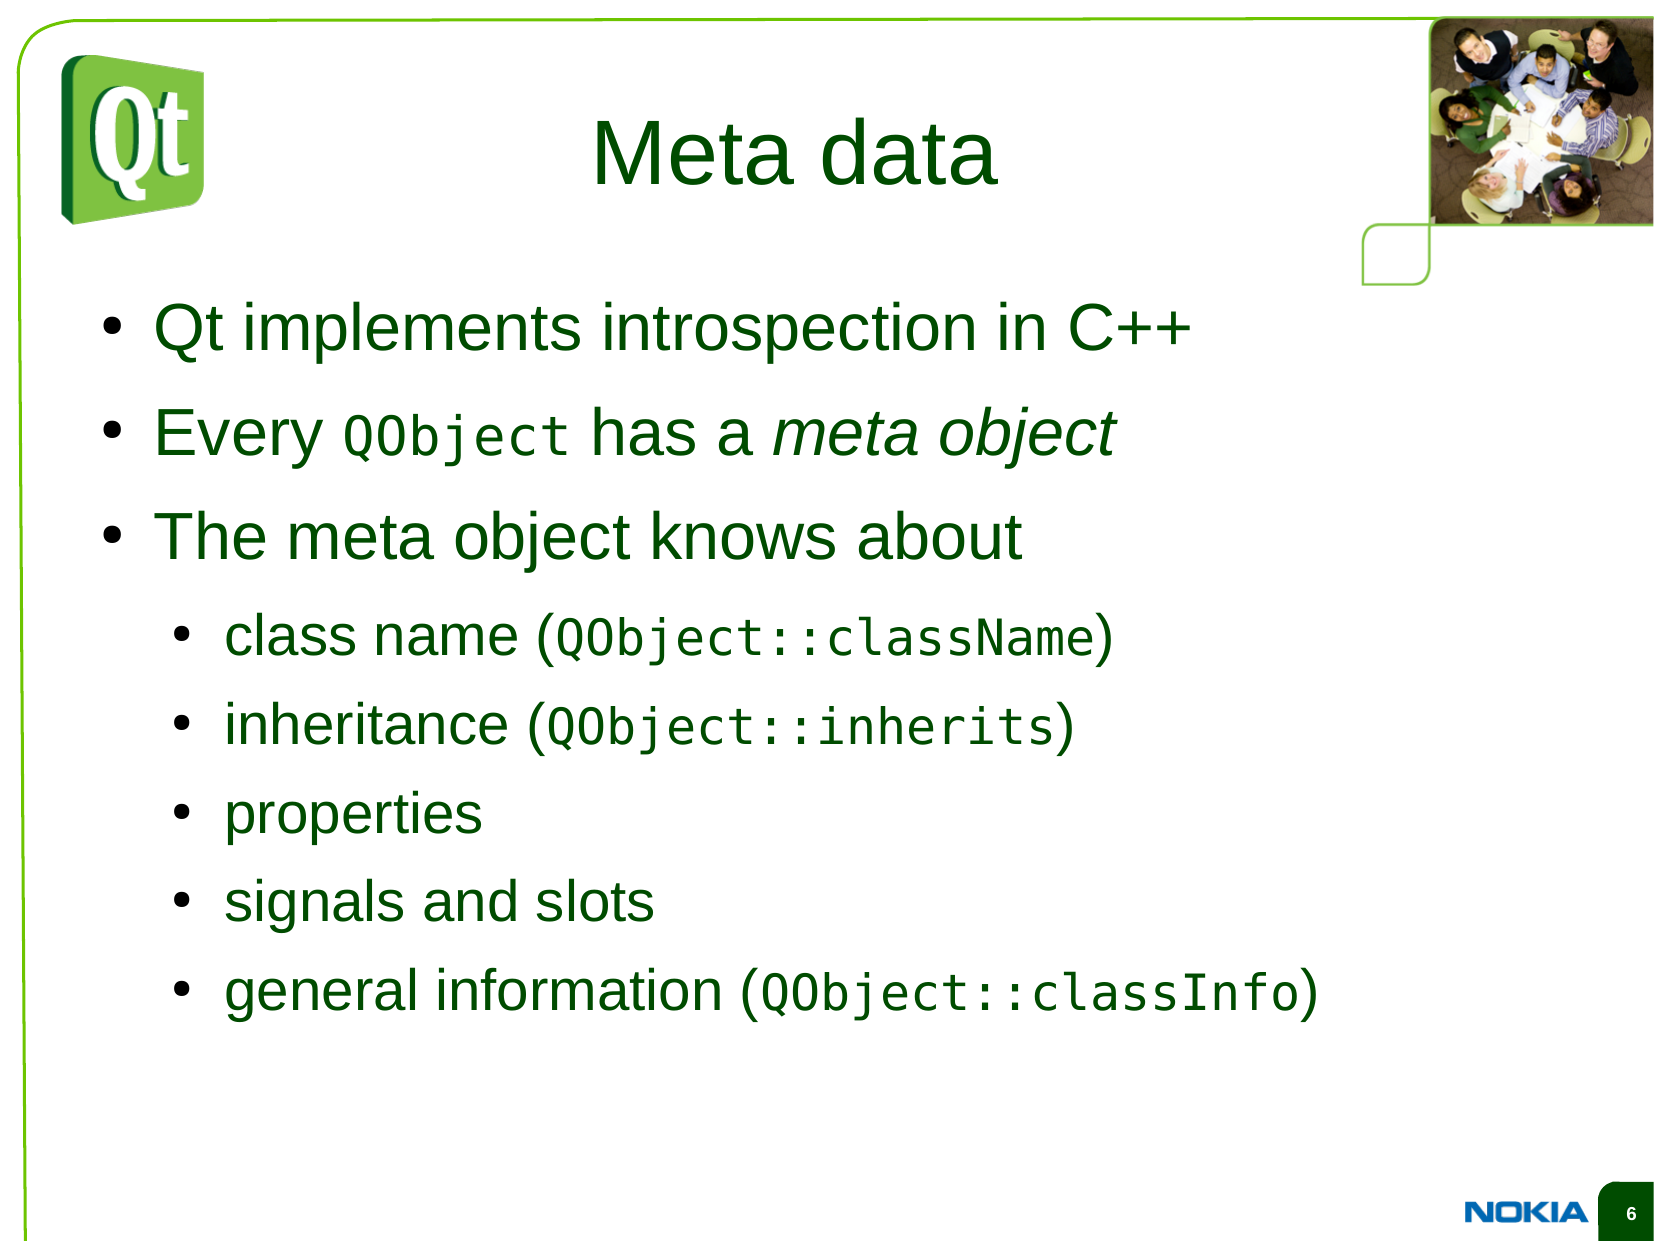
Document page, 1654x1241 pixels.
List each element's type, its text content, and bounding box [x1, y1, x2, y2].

picture [1465, 1201, 1589, 1223]
title Meta data [257, 49, 1333, 257]
picture [1338, 5, 1654, 306]
list Qt implements introspection in C++ Every QObject has a meta object The meta object knows about class name (QObject::className) inheritance (QObject::inherits) properties signals and slots general information (QObject::classInfo) [82, 290, 1571, 1094]
picture [61, 55, 204, 225]
